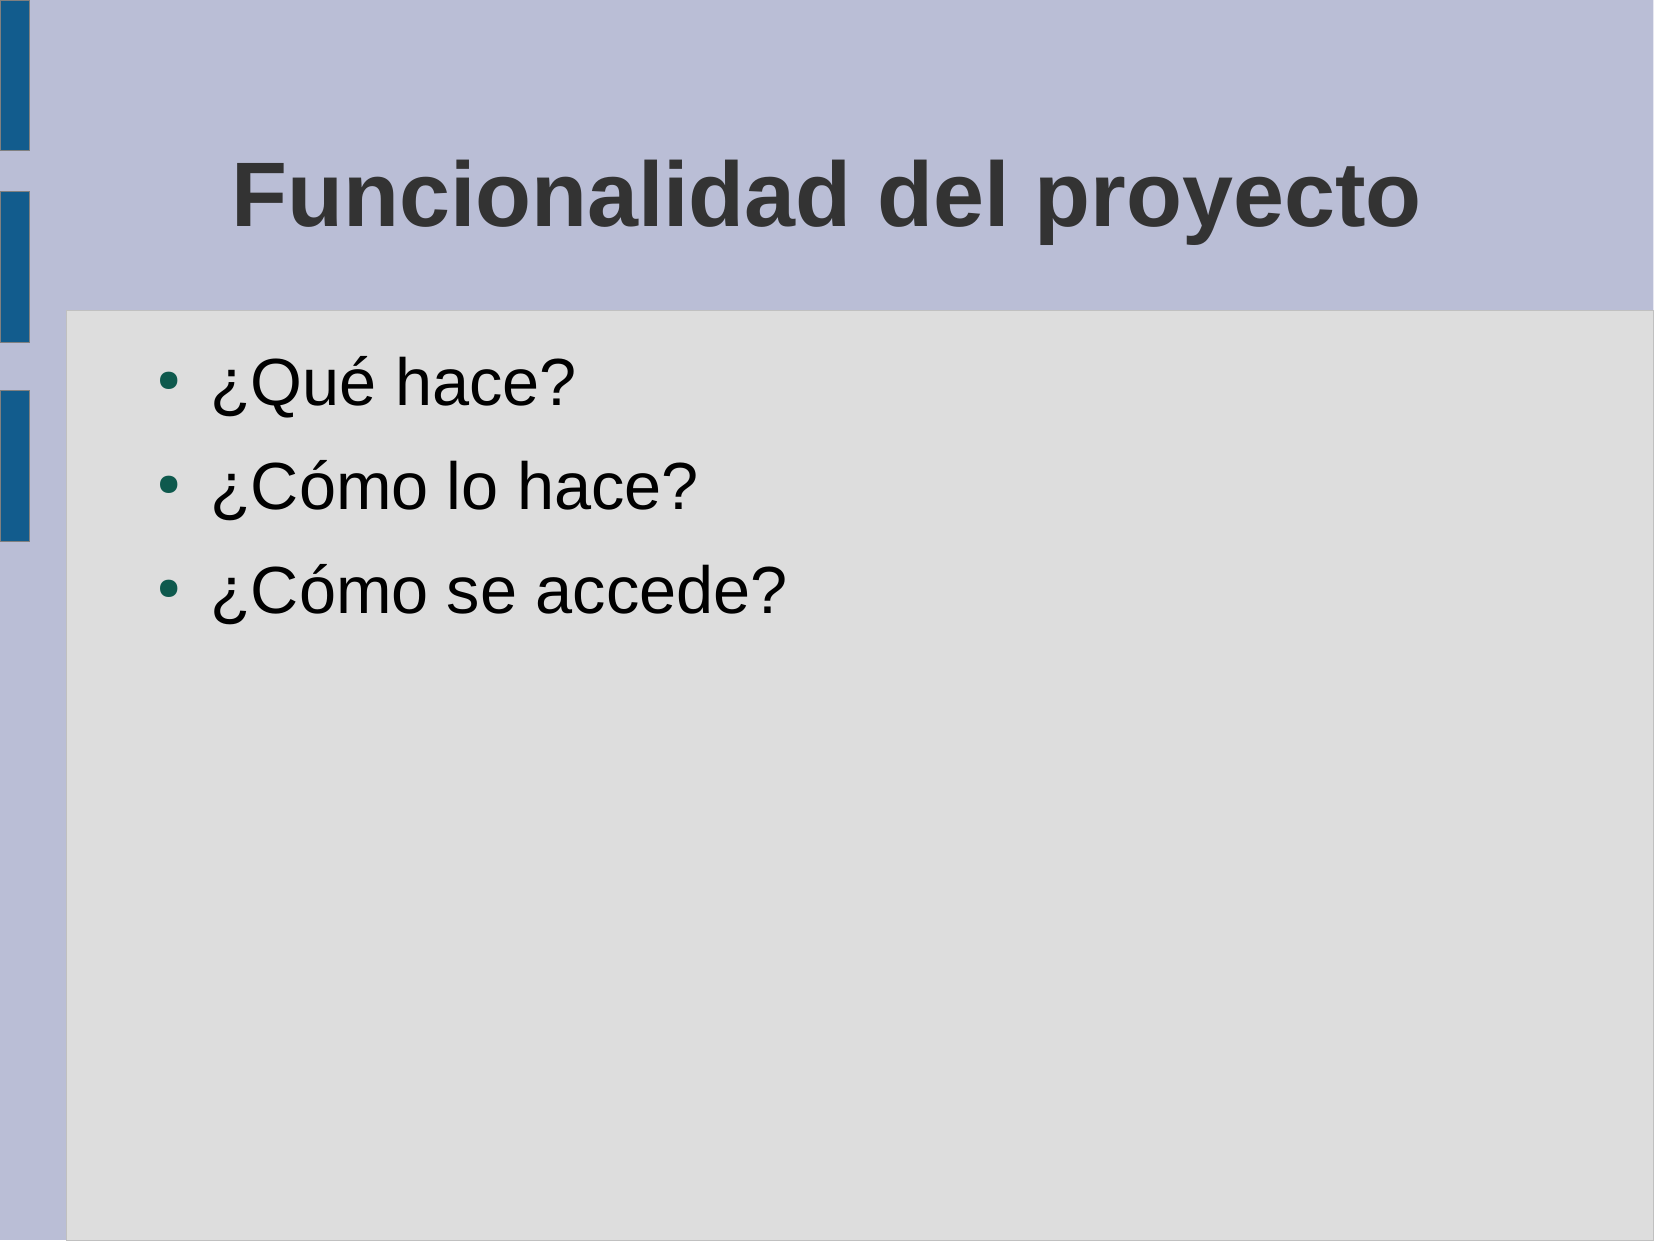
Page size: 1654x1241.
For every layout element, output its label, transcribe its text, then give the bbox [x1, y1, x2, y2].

list ¿Qué hace? ¿Cómo lo hace? ¿Cómo se accede? [121, 344, 1534, 1127]
title Funcionalidad del proyecto [121, 91, 1534, 299]
